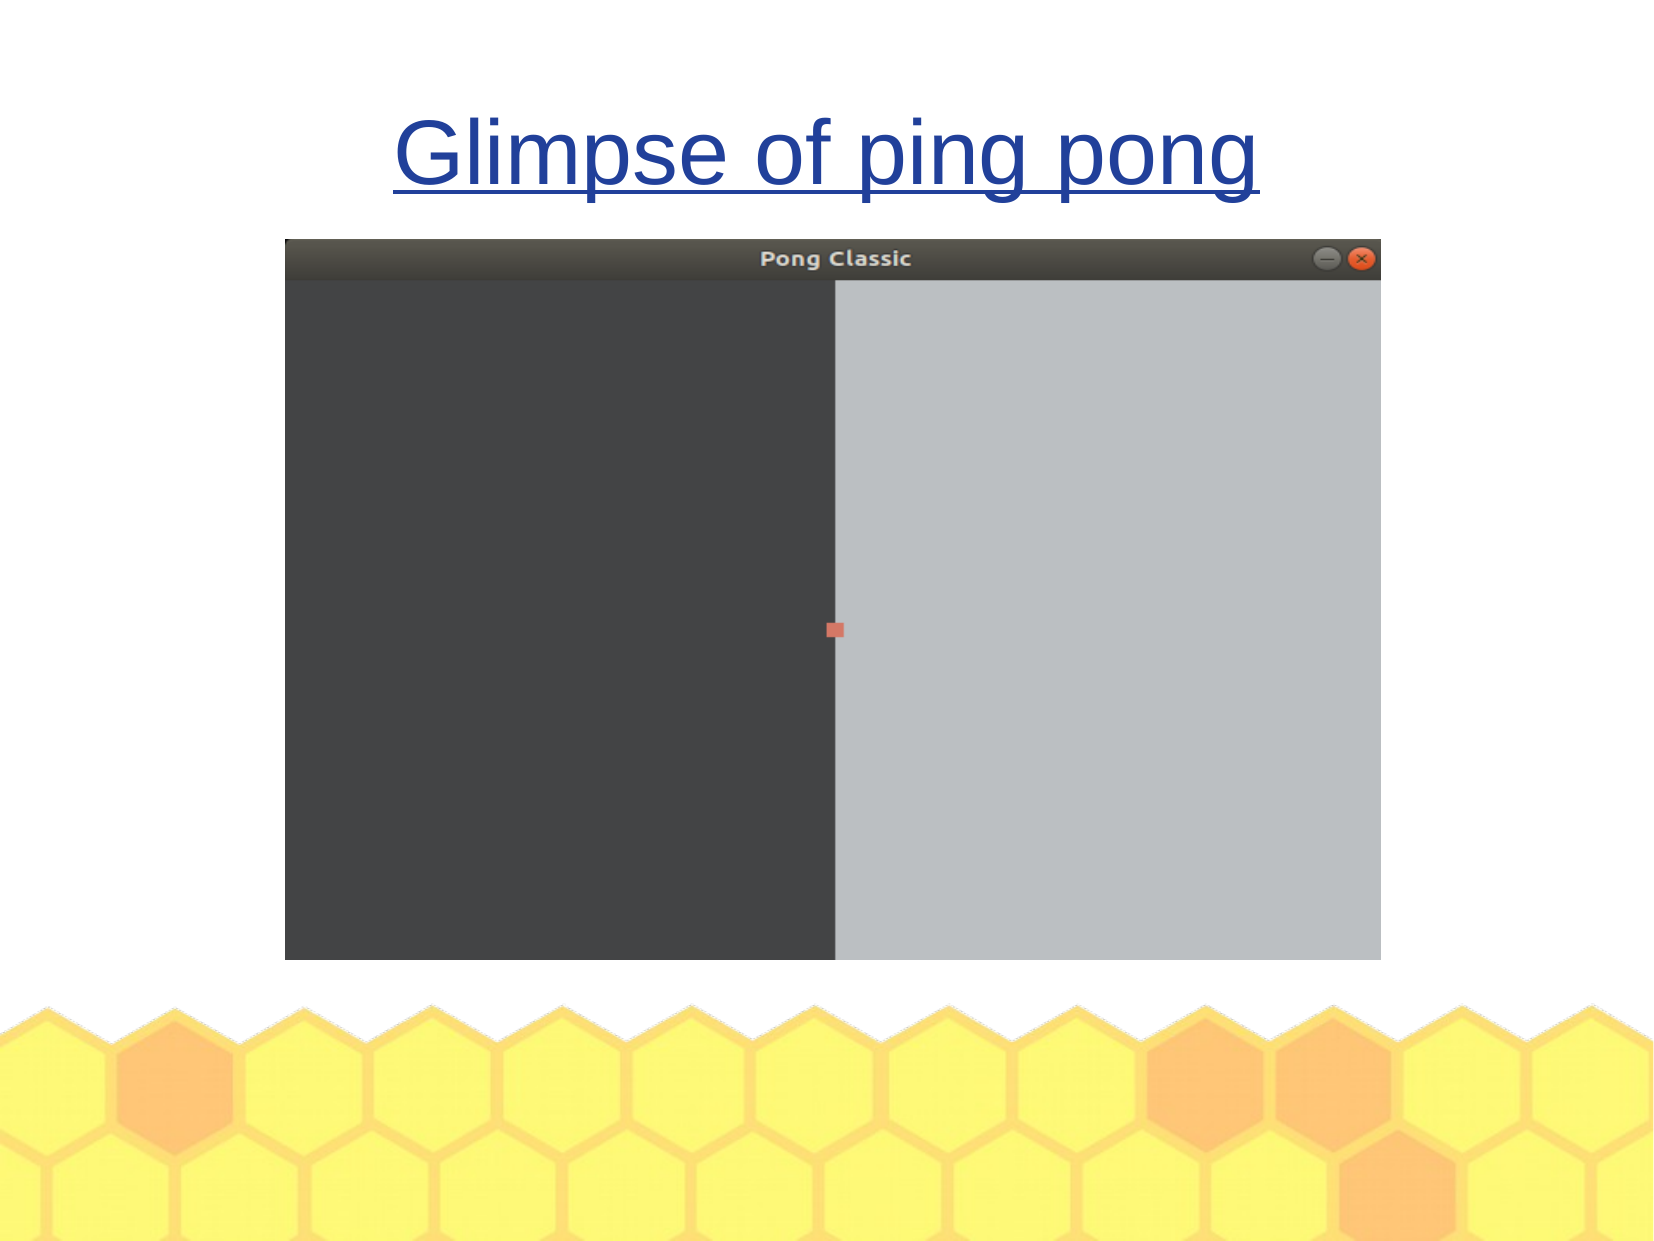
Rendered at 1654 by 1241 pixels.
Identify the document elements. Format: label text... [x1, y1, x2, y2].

picture [0, 1001, 1654, 1241]
picture [285, 239, 1381, 960]
title Glimpse of ping pong [82, 49, 1571, 257]
